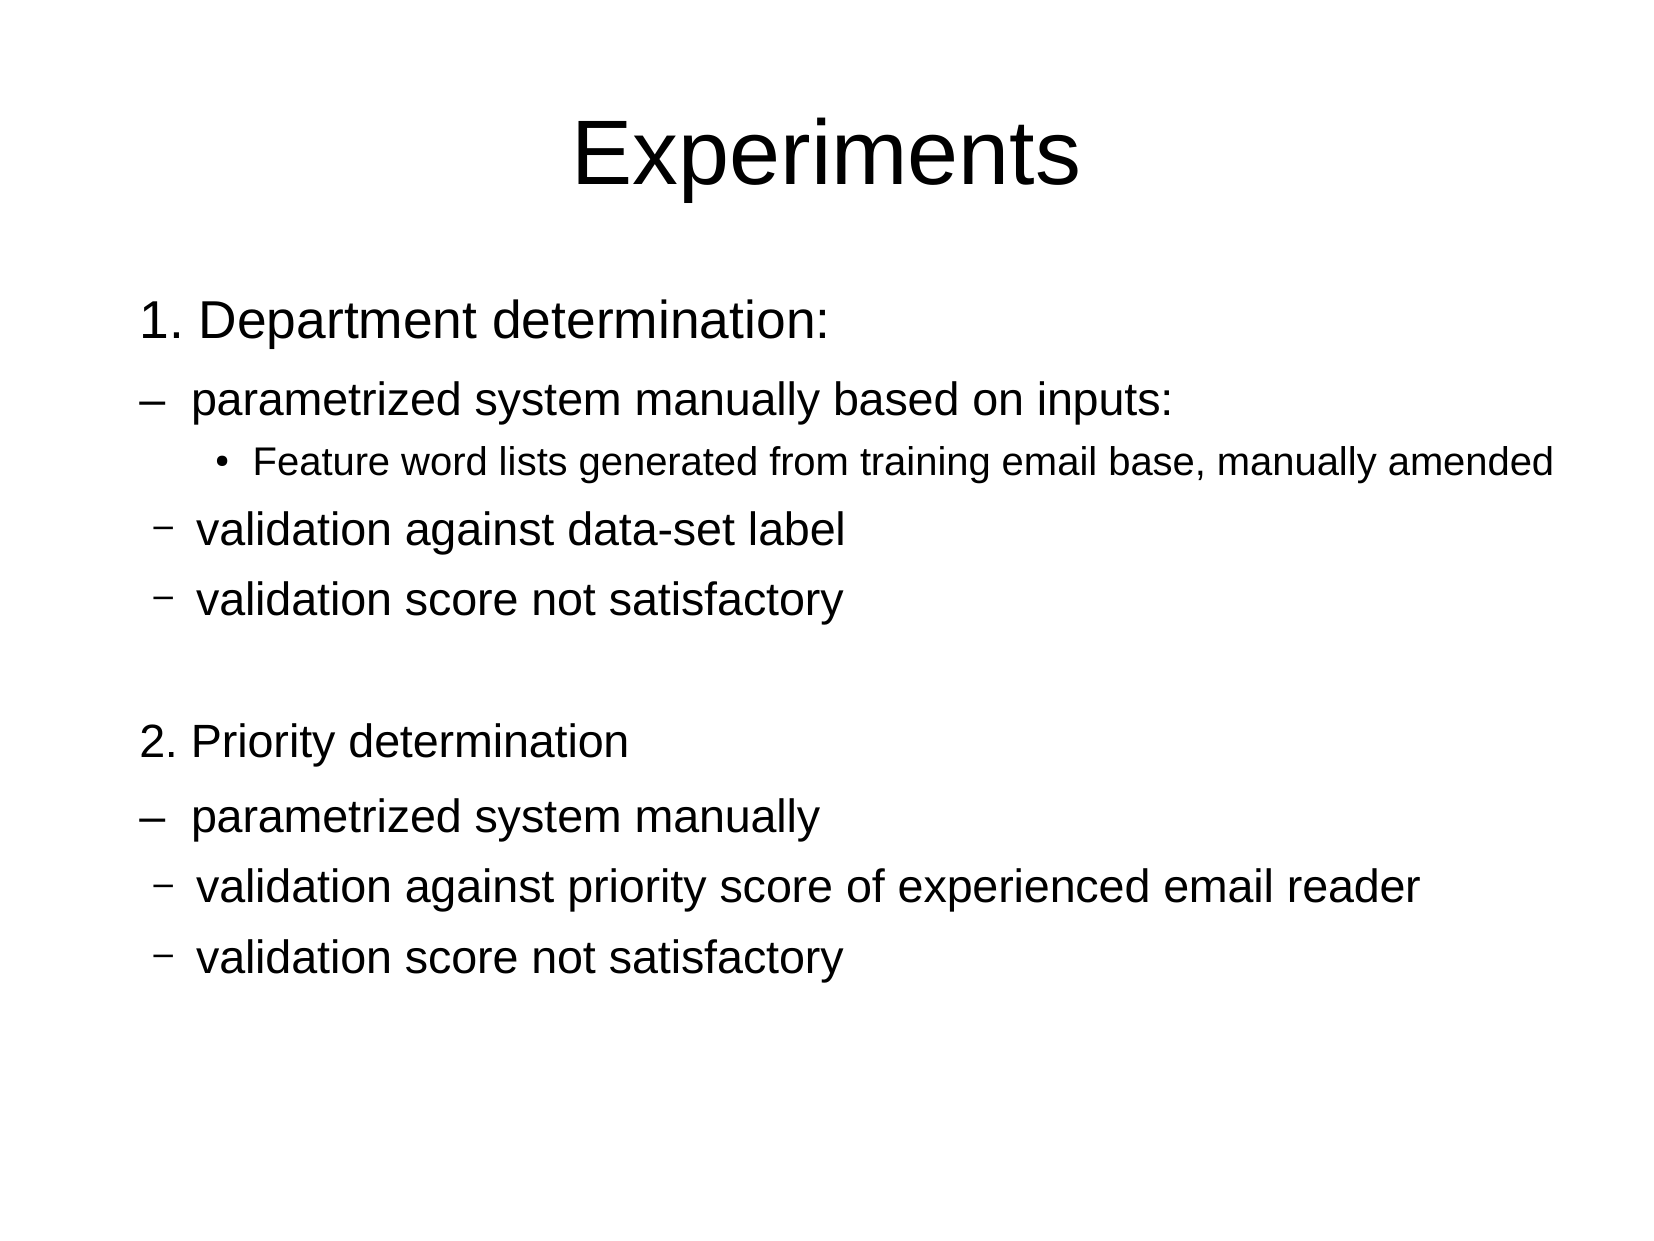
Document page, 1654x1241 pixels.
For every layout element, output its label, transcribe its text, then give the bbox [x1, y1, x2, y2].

list 1. Department determination: – parametrized system manually based on inputs: Feature word lists generated from training email base, manually amended validation against data-set label validation score not satisfactory 2. Priority determination – parametrized system manually validation against priority score of experienced email reader validation score not satisfactory [82, 290, 1571, 1010]
title Experiments [82, 49, 1571, 257]
